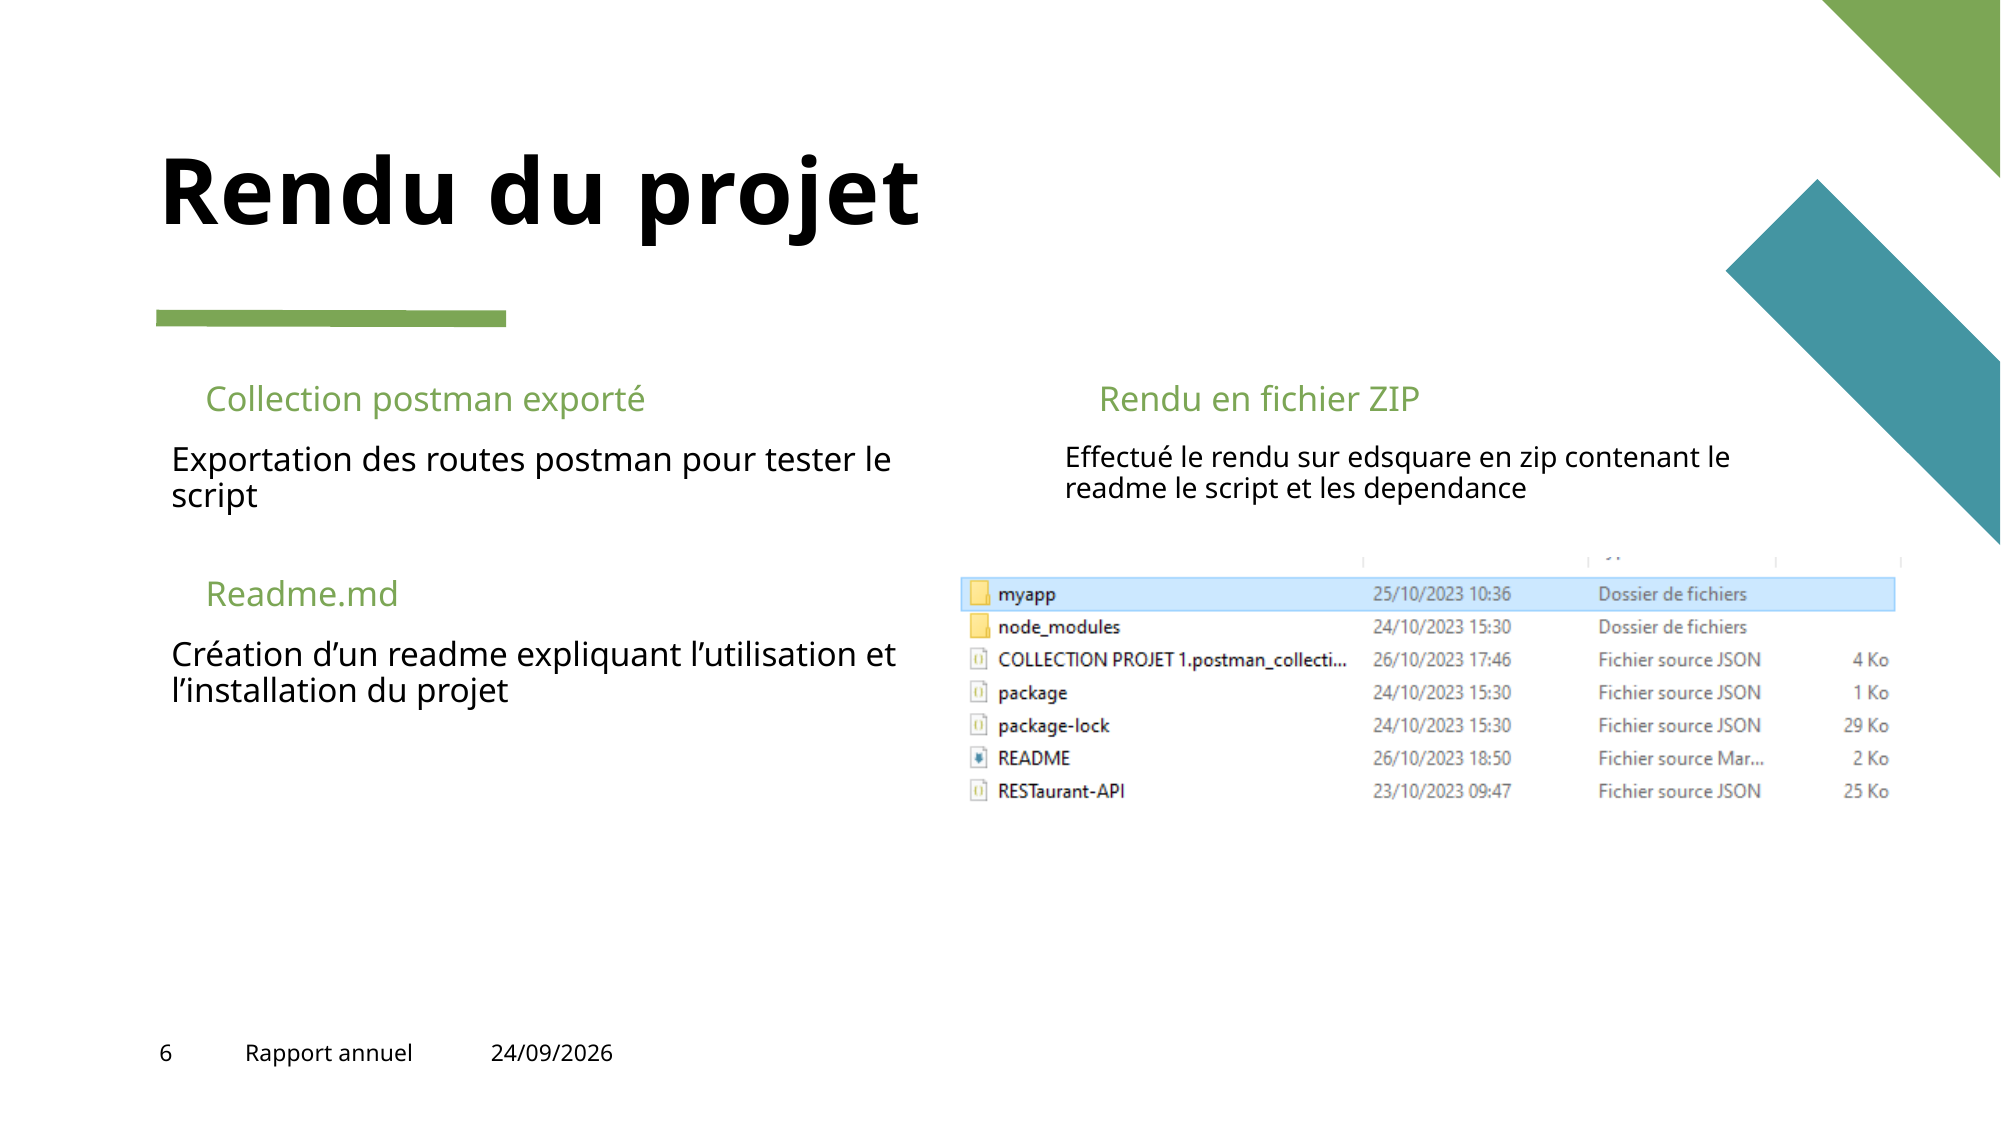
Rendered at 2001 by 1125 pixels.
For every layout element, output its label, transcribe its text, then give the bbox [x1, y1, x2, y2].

list Collection postman exporté [156, 375, 951, 427]
list Effectué le rendu sur edsquare en zip contenant le readme le script et les dependance [1049, 435, 1780, 531]
picture [950, 557, 1952, 878]
list Readme.md [156, 569, 950, 622]
list Exportation des routes postman pour tester le script [156, 435, 951, 531]
list Création d’un readme expliquant l’utilisation et l’installation du projet [156, 630, 950, 735]
list Rendu en fichier ZIP [1049, 375, 1844, 427]
text_box Rapport annuel [245, 1038, 490, 1080]
title Rendu du projet [158, 144, 969, 245]
text_box [159, 1038, 245, 1080]
text_box 20 novembre 2023 [490, 1038, 707, 1080]
